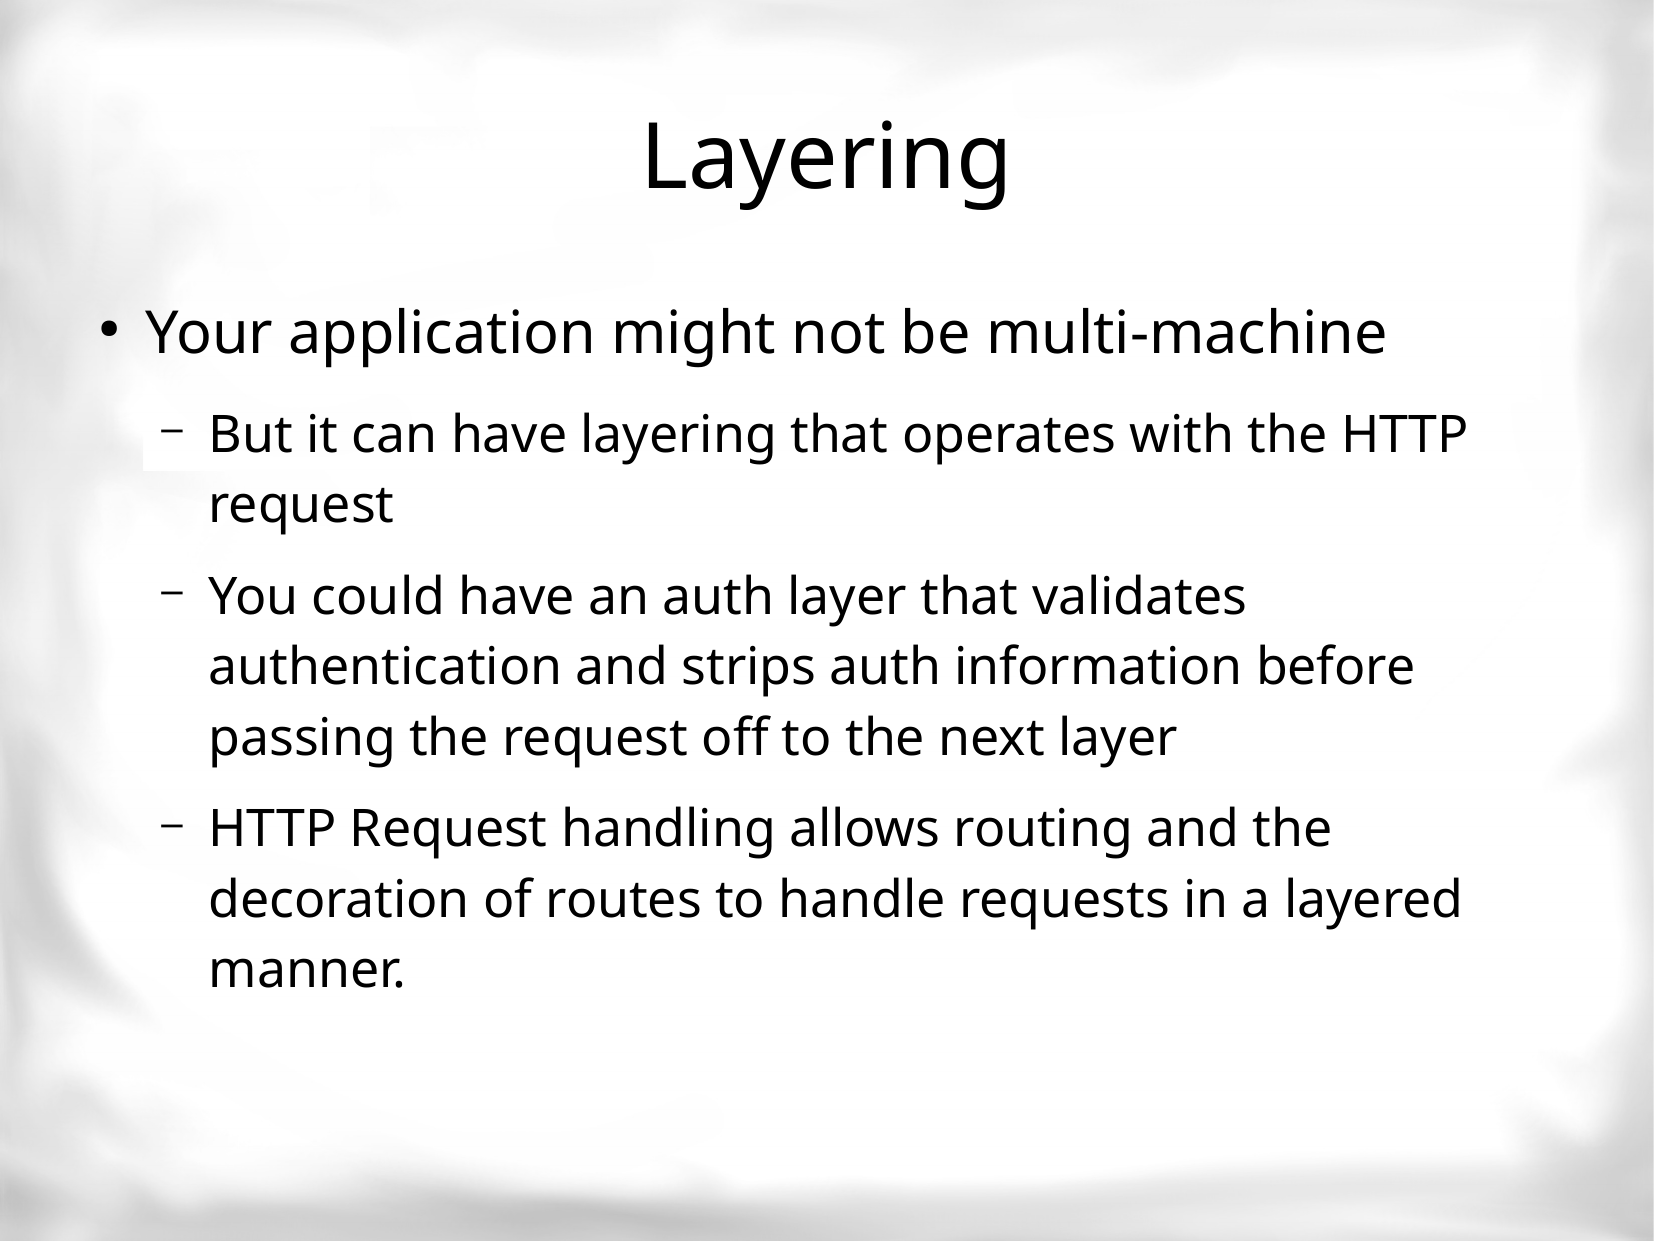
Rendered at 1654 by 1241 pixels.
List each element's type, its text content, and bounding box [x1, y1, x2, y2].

picture [0, 0, 1654, 1241]
title Layering [82, 49, 1571, 257]
list Your application might not be multi-machine But it can have layering that operates with the HTTP request You could have an auth layer that validates authentication and strips auth information before passing the request off to the next layer HTTP Request handling allows routing and the decoration of routes to handle requests in a layered manner. [82, 290, 1571, 1010]
